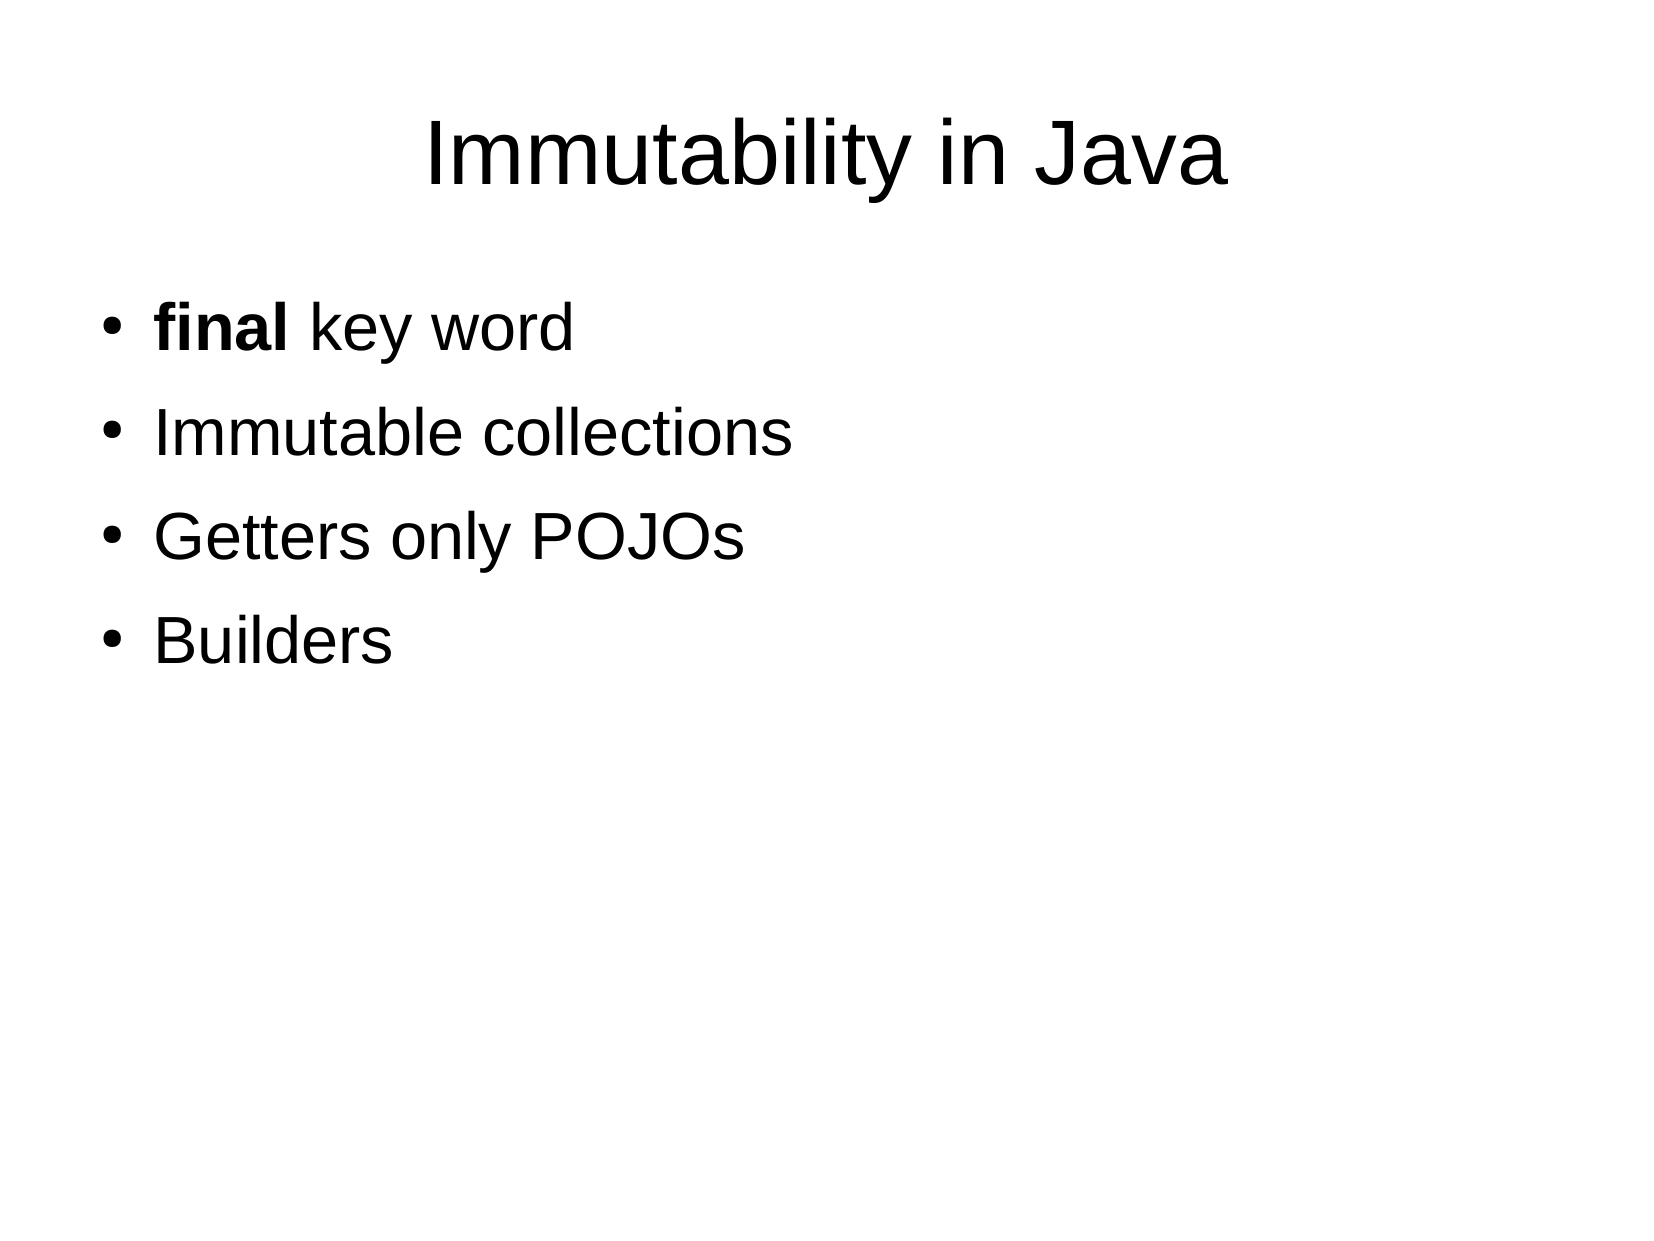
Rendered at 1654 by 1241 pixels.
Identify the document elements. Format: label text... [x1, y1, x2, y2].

list final key word Immutable collections Getters only POJOs Builders [82, 290, 1538, 1010]
title Immutability in Java [82, 49, 1571, 257]
